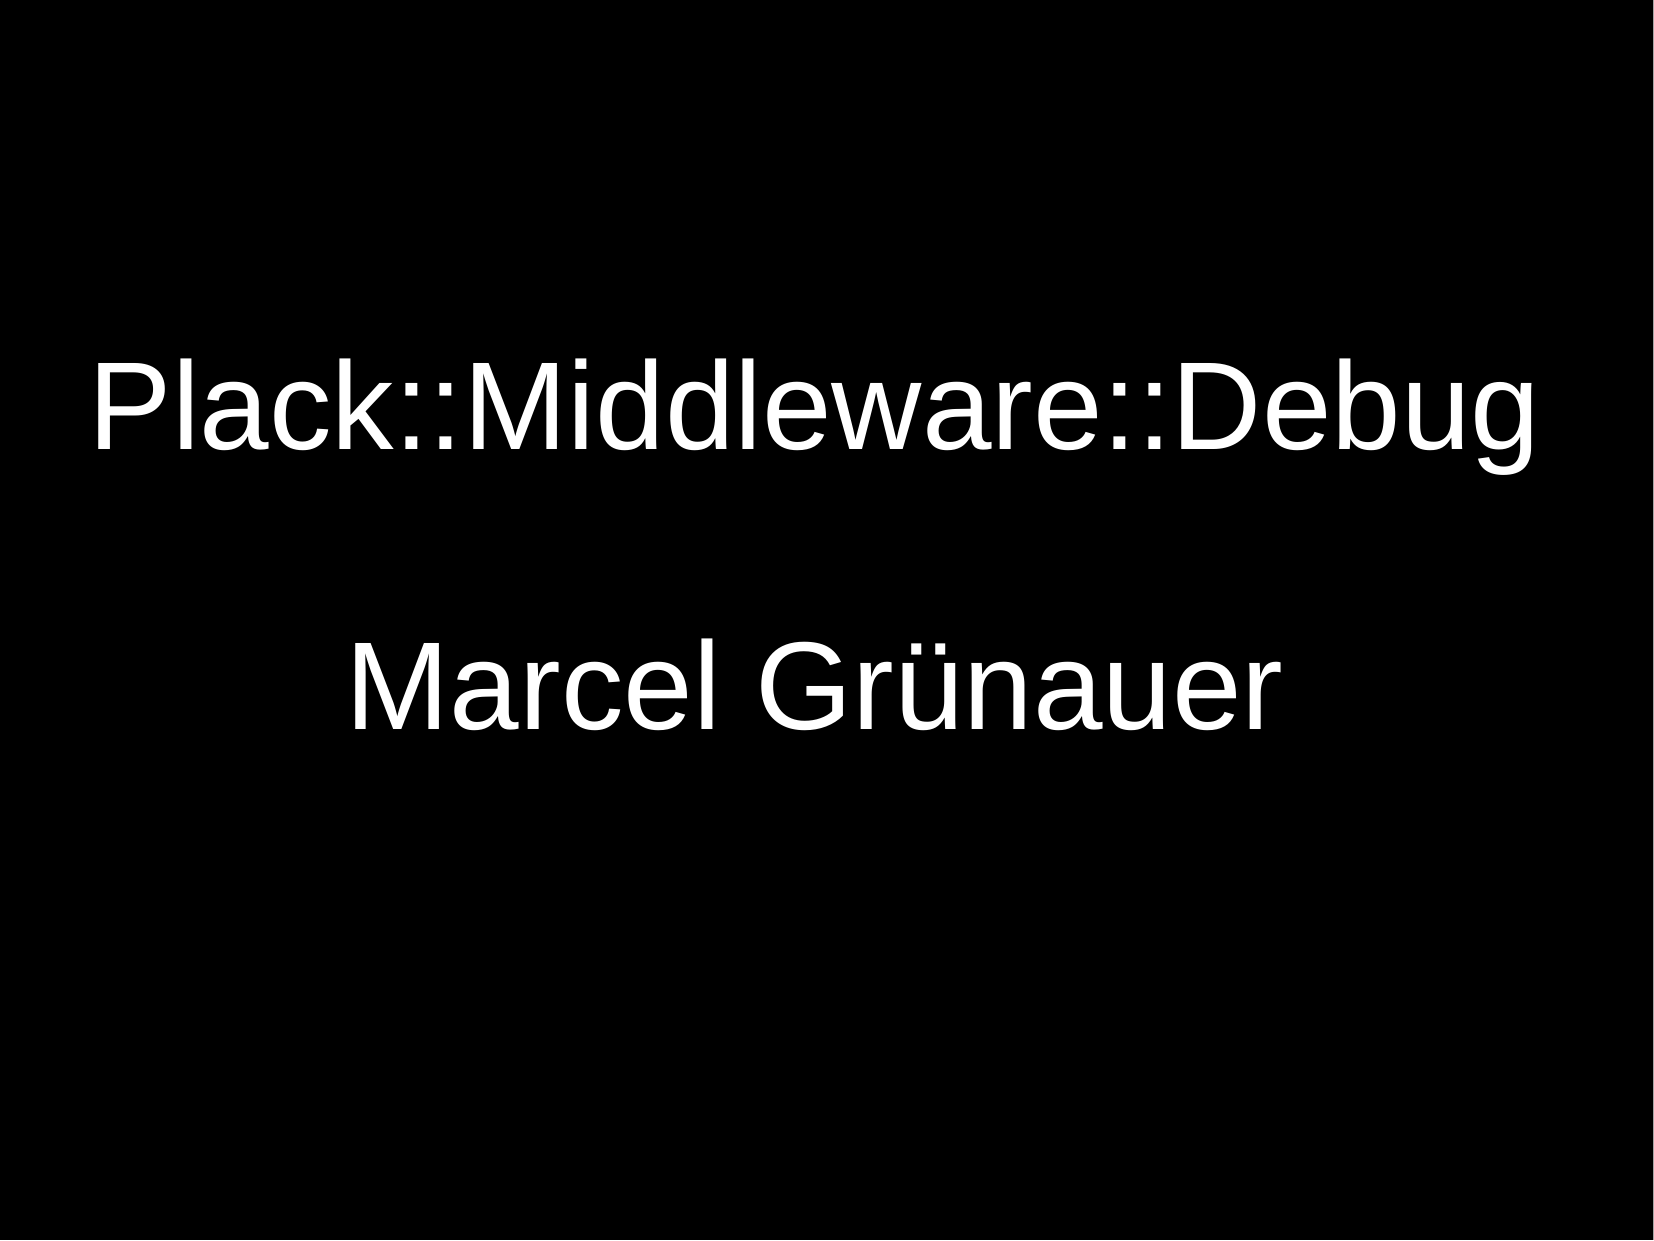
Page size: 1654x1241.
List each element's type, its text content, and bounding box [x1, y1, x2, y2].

title Plack::Middleware::Debug Marcel Grünauer [70, 336, 1560, 756]
